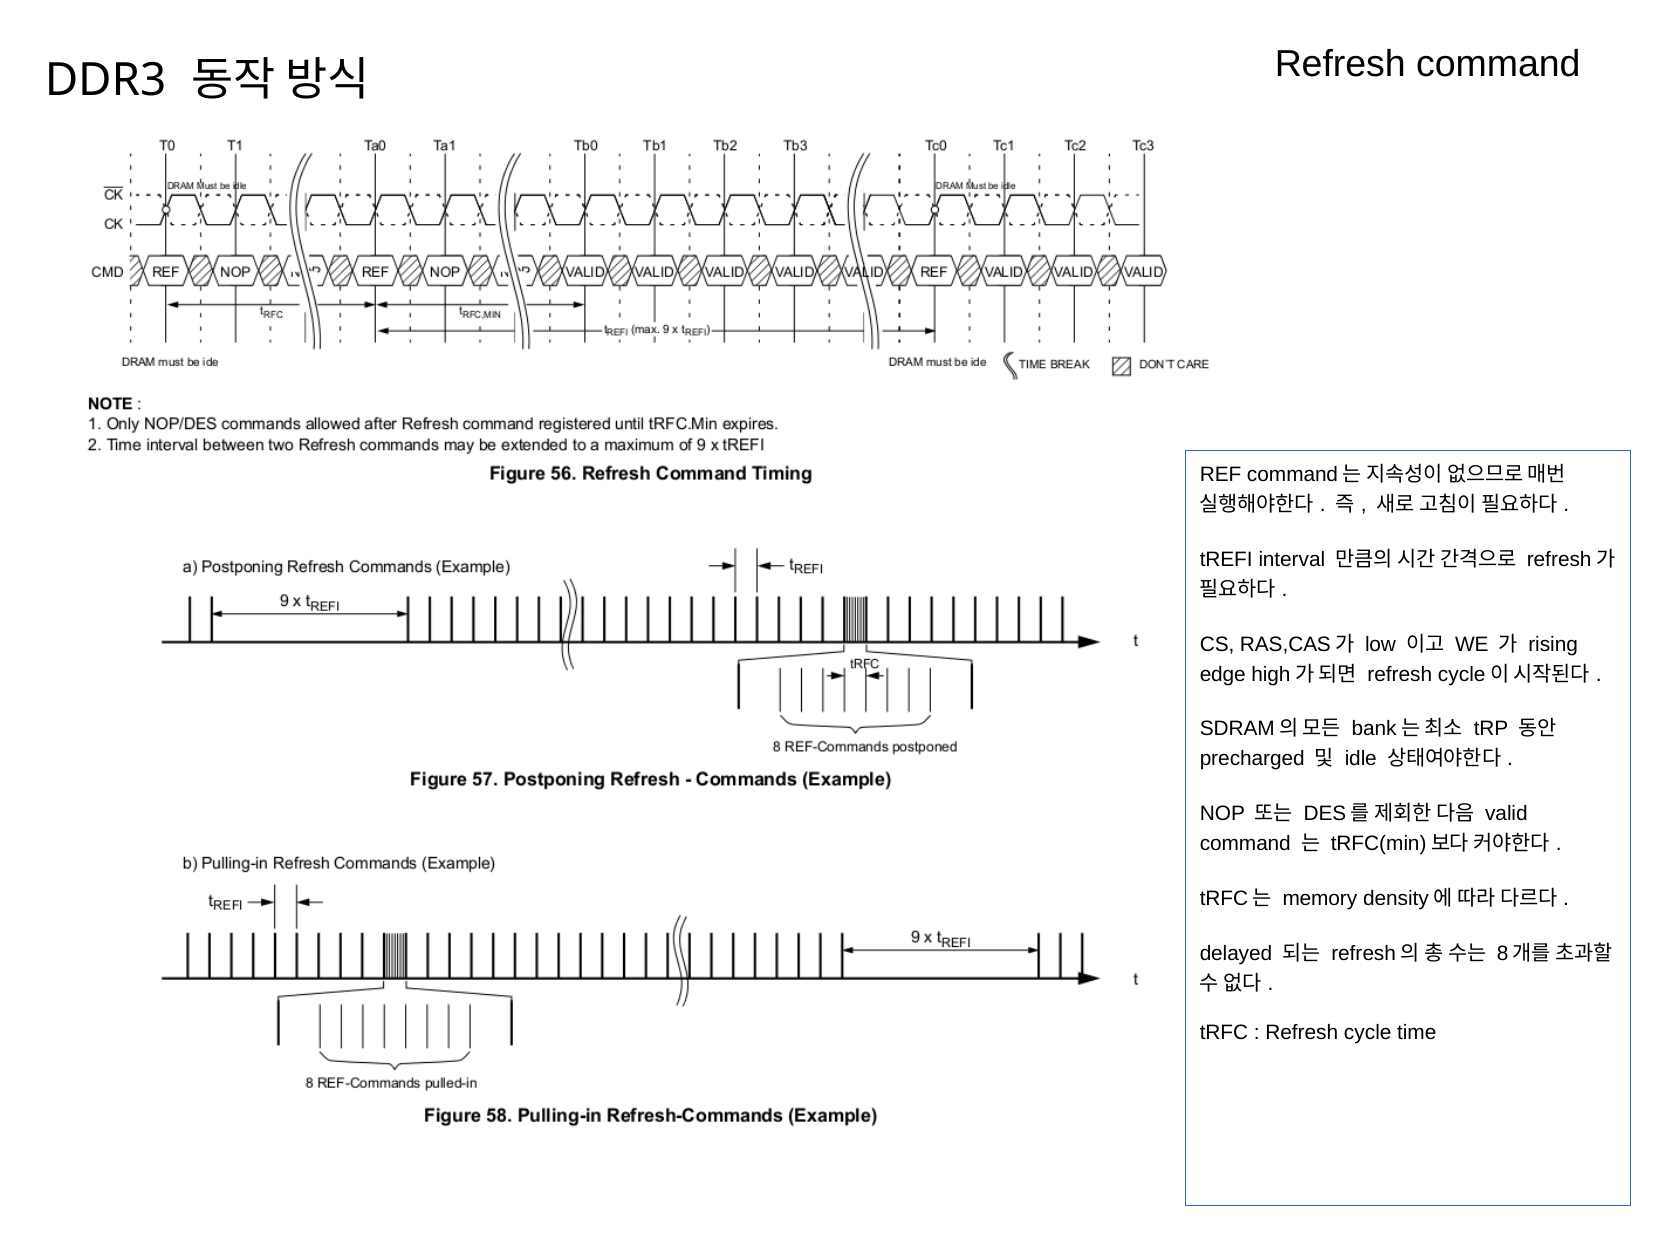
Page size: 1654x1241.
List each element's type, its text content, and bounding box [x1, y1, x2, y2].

picture [75, 134, 1212, 1138]
text_box Refresh command [1260, 34, 1626, 134]
text_box REF command는 지속성이 없으므로 매번 실행해야한다. 즉, 새로 고침이 필요하다. tREFI interval 만큼의 시간 간격으로 refresh가 필요하다. CS, RAS,CAS가 low 이고 WE 가 rising edge high가 되면 refresh cycle이 시작된다. SDRAM의 모든 bank는 최소 tRP 동안 precharged 및 idle 상태여야한다. NOP 또는 DES를 제회한 다음 valid command 는 tRFC(min)보다 커야한다. tRFC는 memory density에 따라 다르다. delayed 되는 refresh의 총 수는 8개를 초과할 수 없다. tRFC : Refresh cycle time [1185, 450, 1631, 1206]
text_box DDR3 동작 방식 [30, 34, 466, 106]
